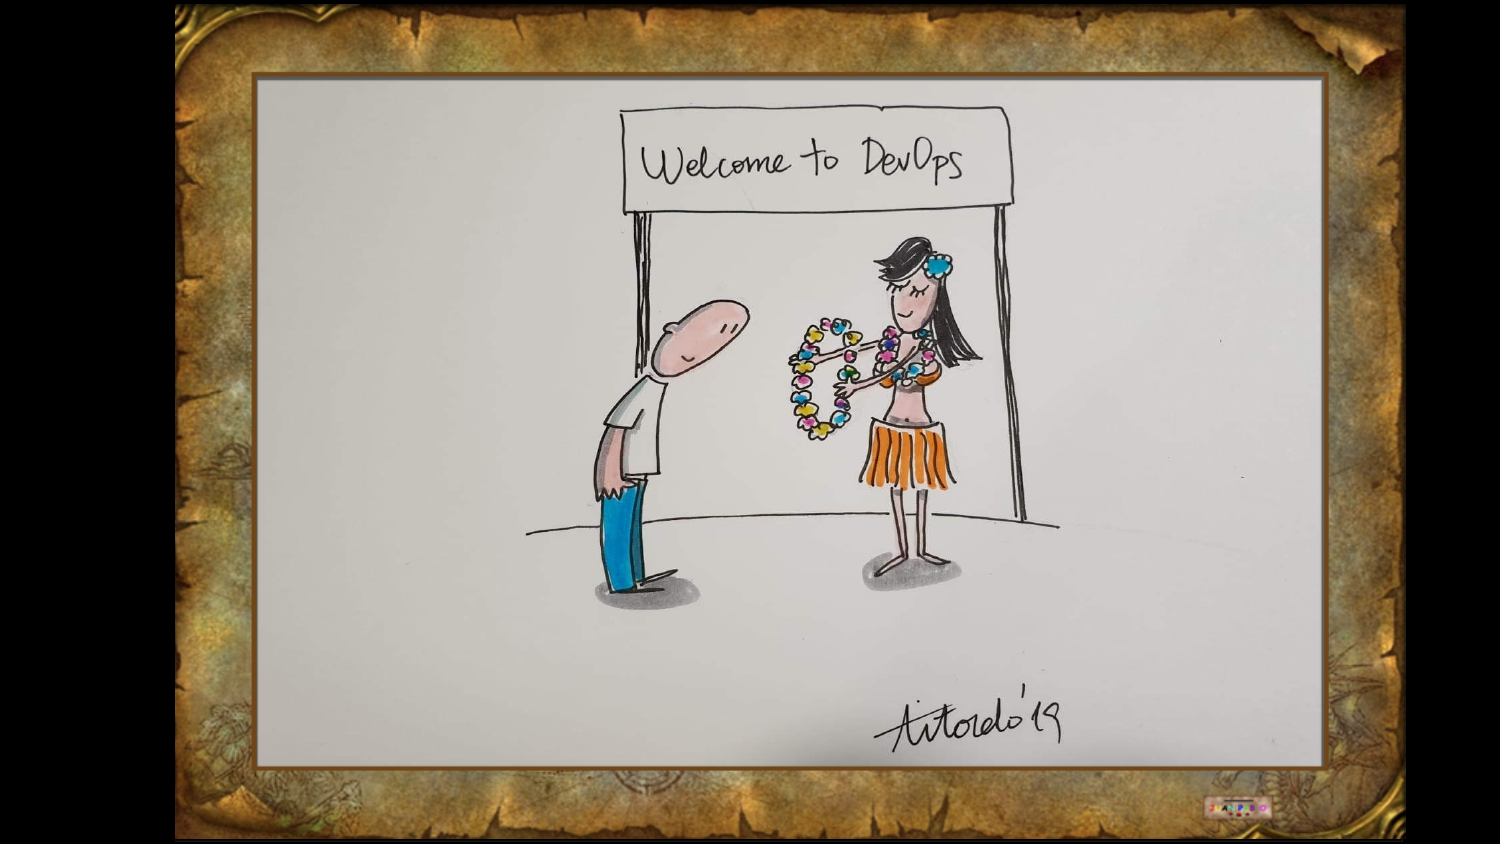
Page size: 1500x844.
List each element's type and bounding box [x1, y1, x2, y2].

picture [175, 4, 1406, 839]
